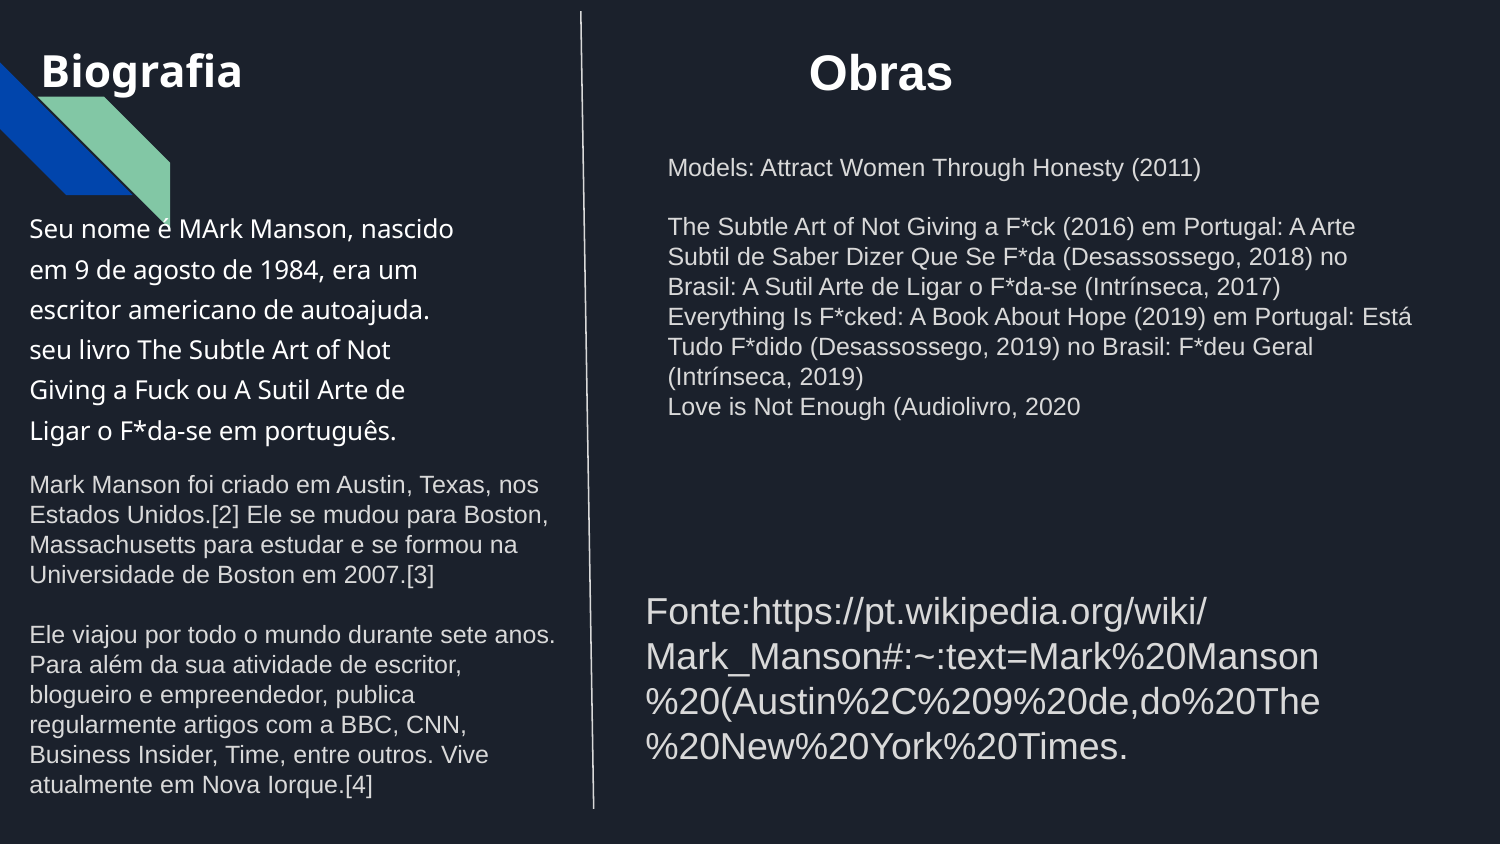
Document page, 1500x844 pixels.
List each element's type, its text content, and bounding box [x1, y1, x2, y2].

text_box Models: Attract Women Through Honesty (2011) The Subtle Art of Not Giving a F*ck (2016) em Portugal: A Arte Subtil de Saber Dizer Que Se F*da (Desassossego, 2018) no Brasil: A Sutil Arte de Ligar o F*da-se (Intrínseca, 2017) Everything Is F*cked: A Book About Hope (2019) em Portugal: Está Tudo F*dido (Desassossego, 2019) no Brasil: F*deu Geral (Intrínseca, 2019) Love is Not Enough (Audiolivro, 2020 [652, 136, 1436, 436]
text_box Obras [794, 24, 1035, 115]
text_box Fonte:https://pt.wikipedia.org/wiki/Mark_Manson#:~:text=Mark%20Manson%20(Austin%2C%209%20de,do%20The%20New%20York%20Times. [630, 571, 1394, 782]
text_box Mark Manson foi criado em Austin, Texas, nos Estados Unidos.[2] Ele se mudou para Boston, Massachusetts para estudar e se formou na Universidade de Boston em 2007.[3] Ele viajou por todo o mundo durante sete anos. Para além da sua atividade de escritor, blogueiro e empreendedor, publica regularmente artigos com a BBC, CNN, Business Insider, Time, entre outros. Vive atualmente em Nova Iorque.[4] [14, 453, 585, 814]
list Seu nome é MArk Manson, nascido em 9 de agosto de 1984, era um escritor americano de autoajuda. seu livro The Subtle Art of Not Giving a Fuck ou A Sutil Arte de Ligar o F*da-se em português. [14, 191, 475, 453]
title Biografia [25, 24, 289, 116]
